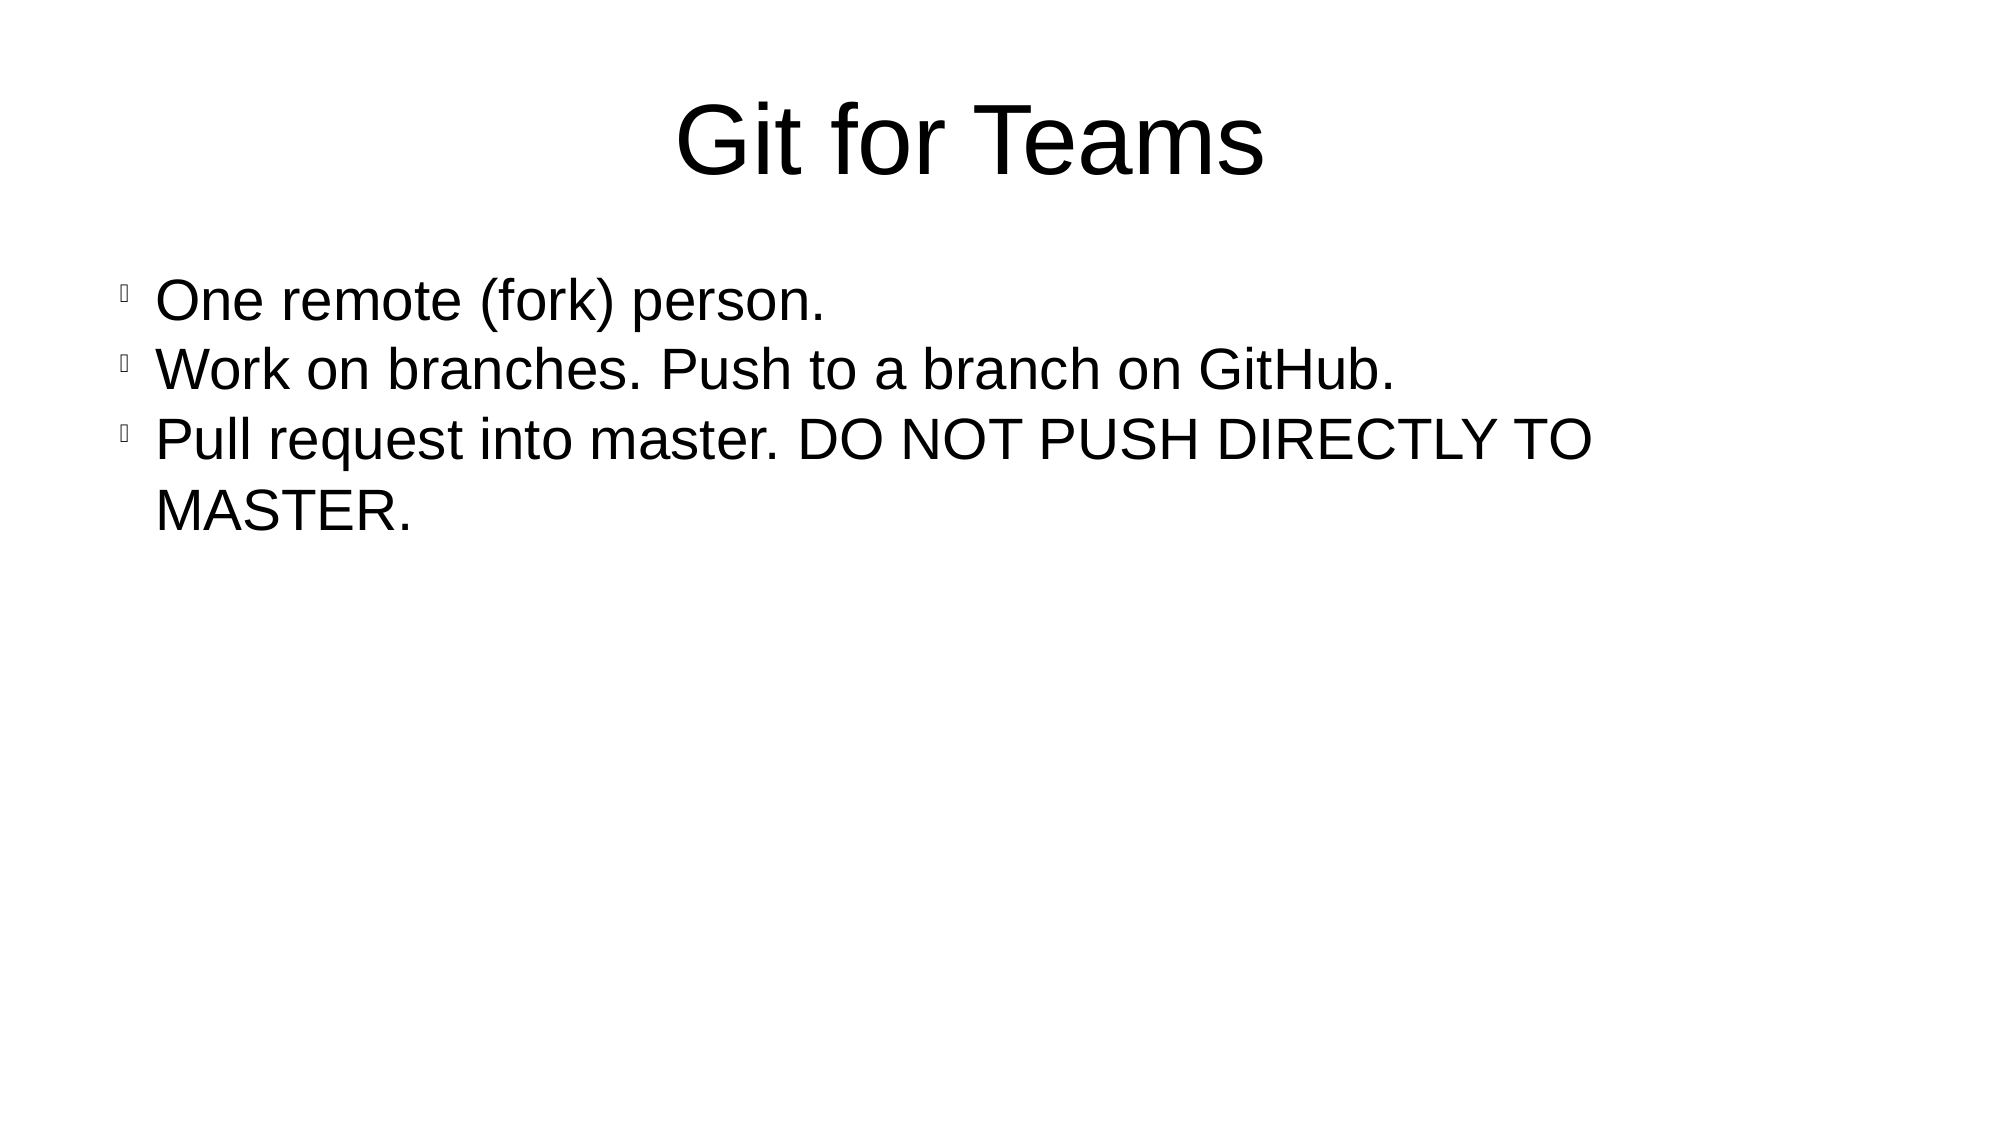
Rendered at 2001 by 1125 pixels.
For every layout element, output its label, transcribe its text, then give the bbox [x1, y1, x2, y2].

text_box Git for Teams [660, 67, 1531, 196]
text_box One remote (fork) person. Work on branches. Push to a branch on GitHub. Pull request into master. DO NOT PUSH DIRECTLY TO MASTER. [105, 254, 1884, 465]
